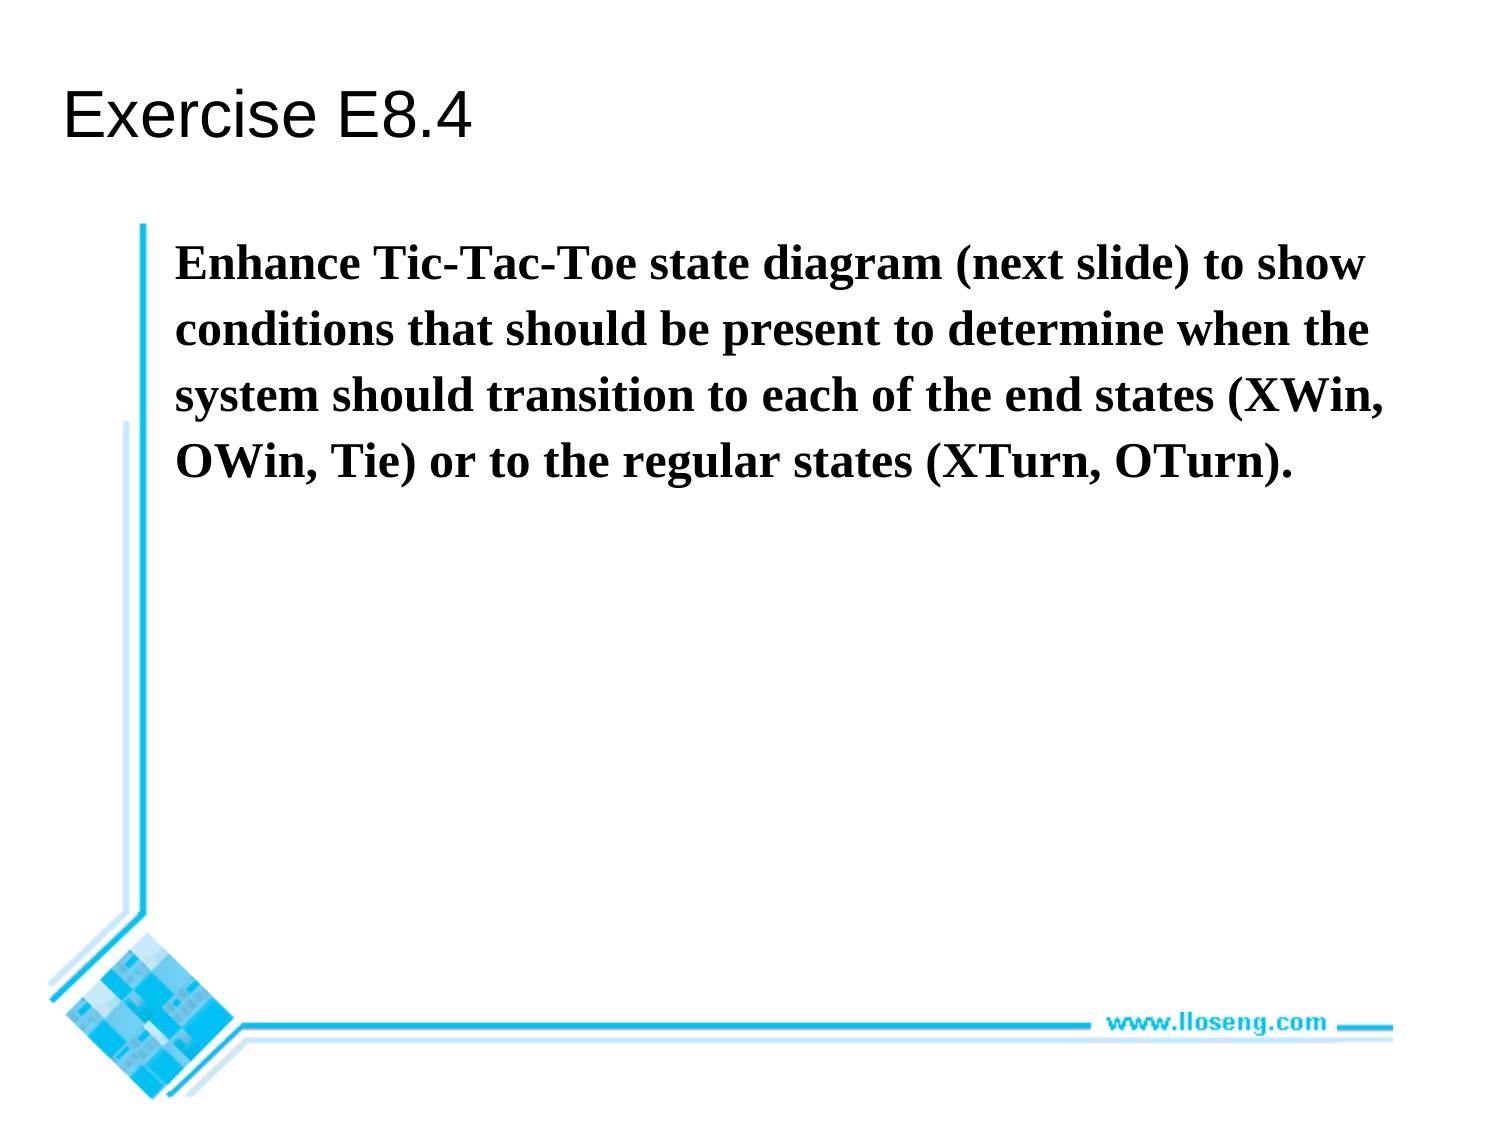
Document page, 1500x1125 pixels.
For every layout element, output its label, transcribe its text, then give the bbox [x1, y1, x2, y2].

list Enhance Tic-Tac-Toe state diagram (next slide) to show conditions that should be present to determine when the system should transition to each of the end states (XWin, OWin, Tie) or to the regular states (XTurn, OTurn). [174, 224, 1413, 1013]
picture [35, 212, 1393, 1102]
title Exercise E8.4 [62, 37, 1413, 188]
